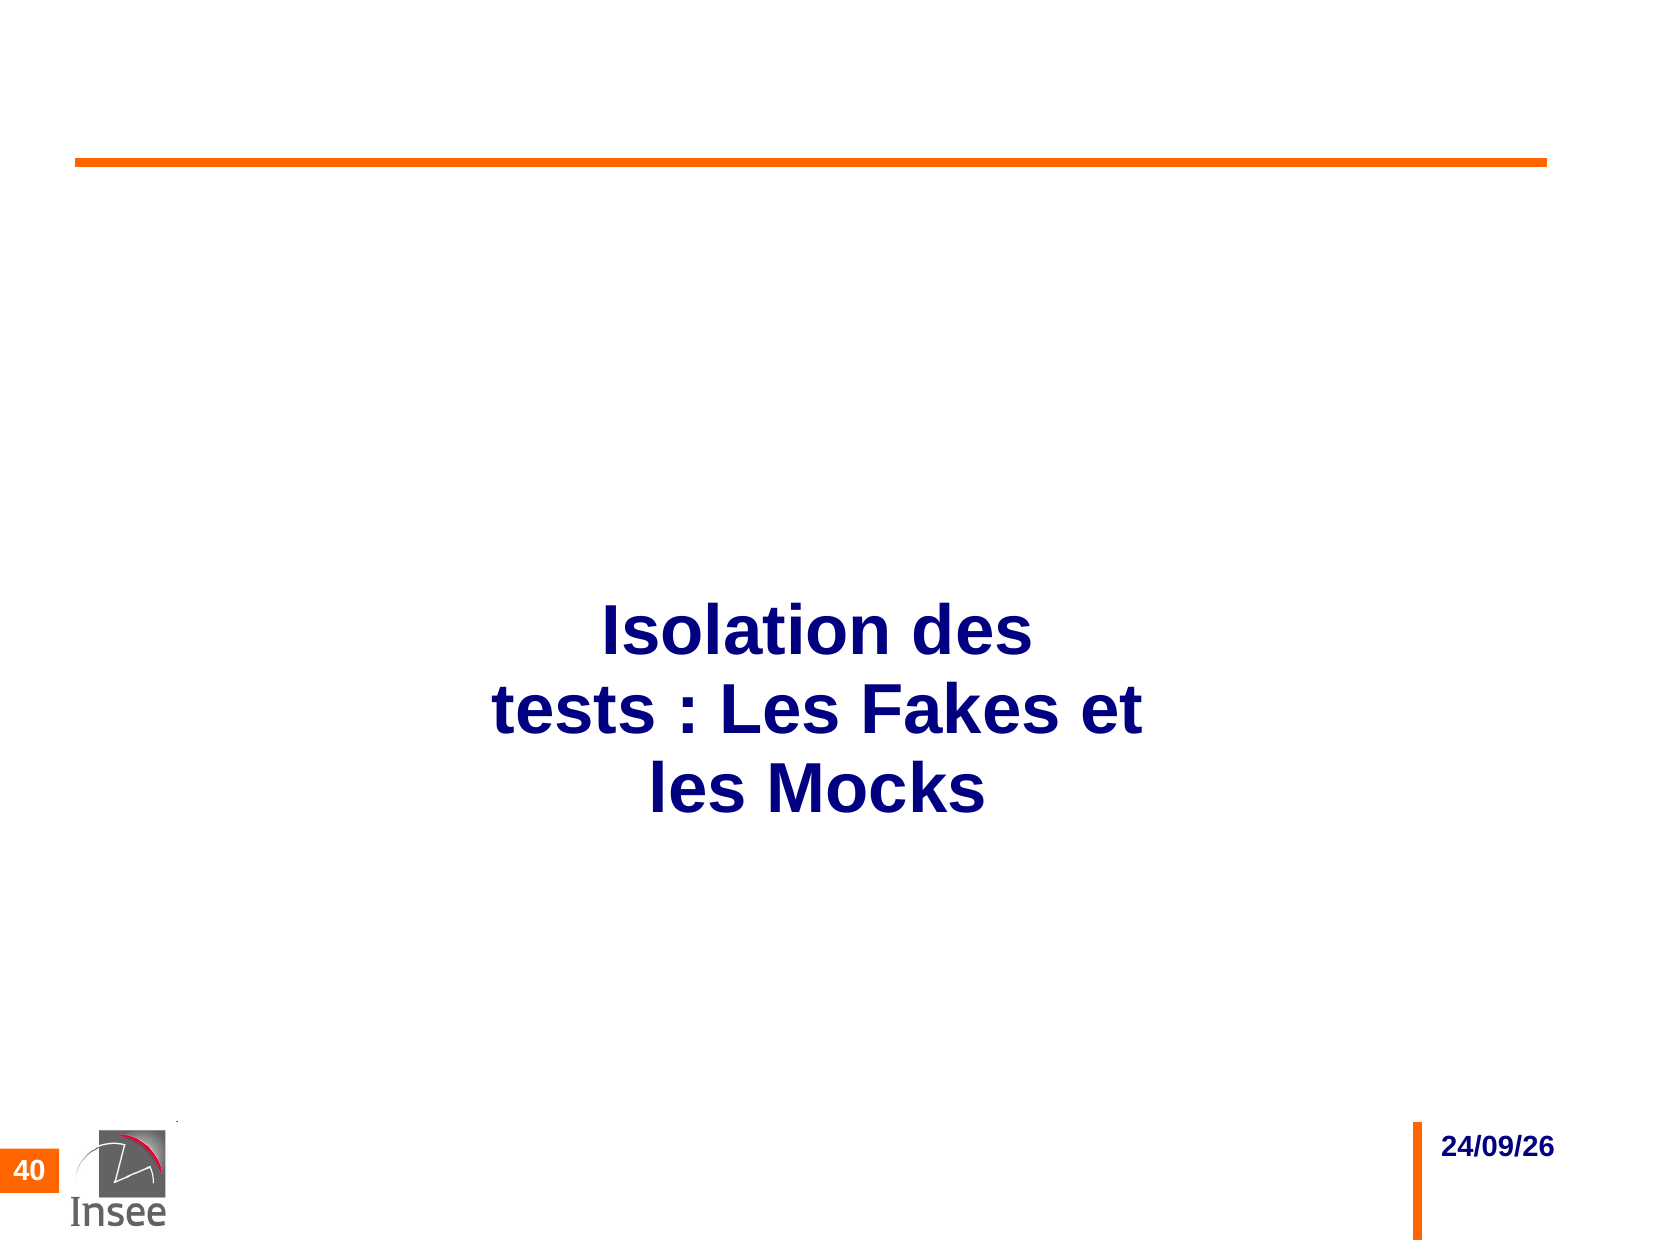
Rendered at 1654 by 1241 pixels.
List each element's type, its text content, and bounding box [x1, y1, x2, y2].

picture [62, 1121, 178, 1241]
list Isolation des tests : Les Fakes et les Mocks [419, 590, 1146, 832]
